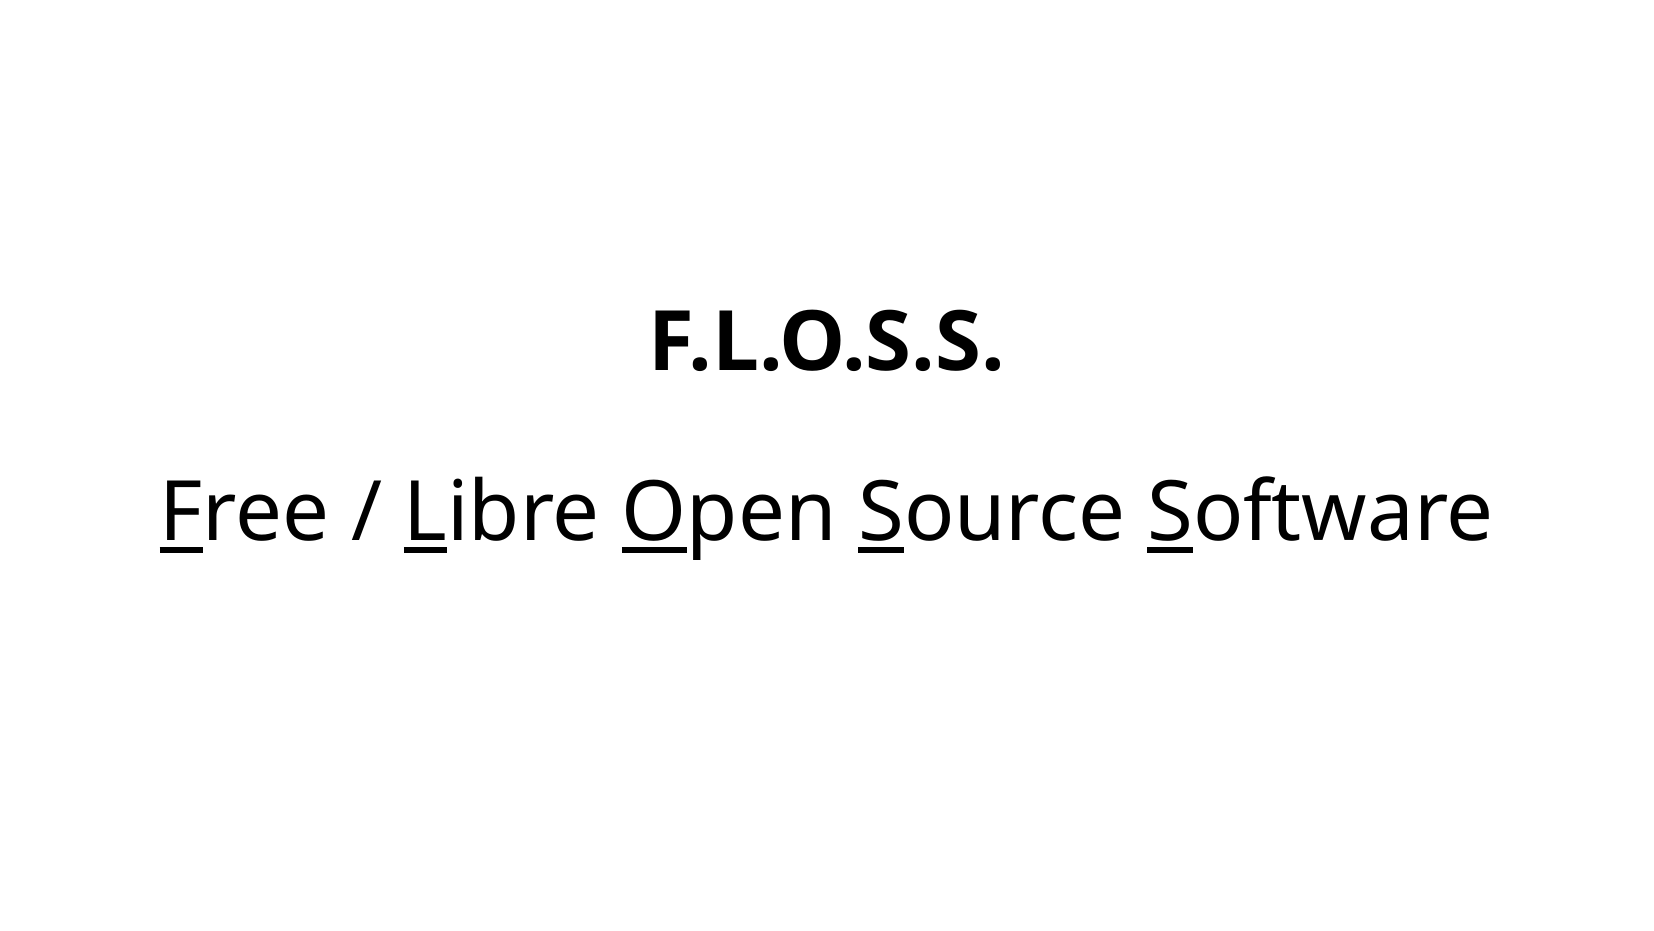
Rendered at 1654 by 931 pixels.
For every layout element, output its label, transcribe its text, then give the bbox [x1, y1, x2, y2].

title F.L.O.S.S. Free / Libre Open Source Software [70, 245, 1583, 545]
